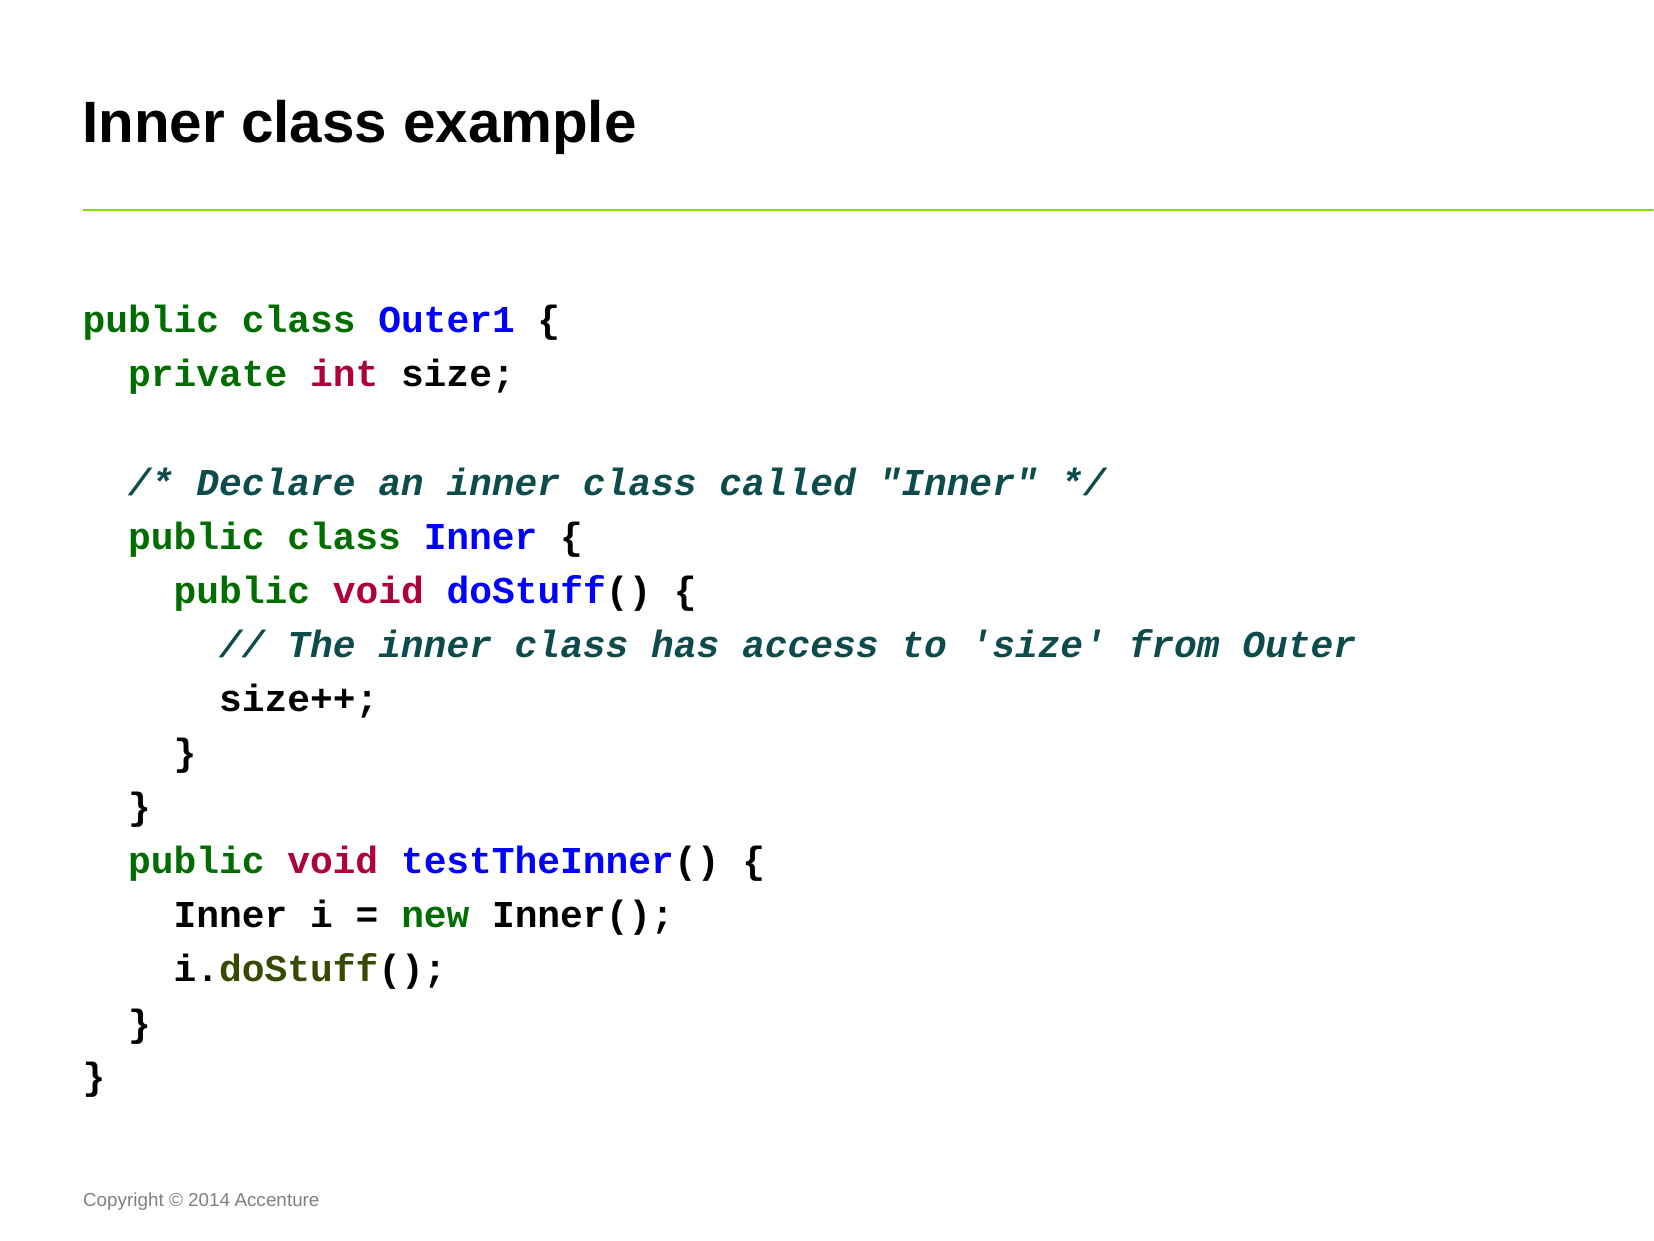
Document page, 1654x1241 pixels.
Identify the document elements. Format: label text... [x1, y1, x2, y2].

title Inner class example [82, 67, 1571, 177]
list public class Outer1 { private int size; /* Declare an inner class called "Inner" */ public class Inner { public void doStuff() { // The inner class has access to 'size' from Outer size++; } } public void testTheInner() { Inner i = new Inner(); i.doStuff(); } } [82, 290, 1538, 1146]
